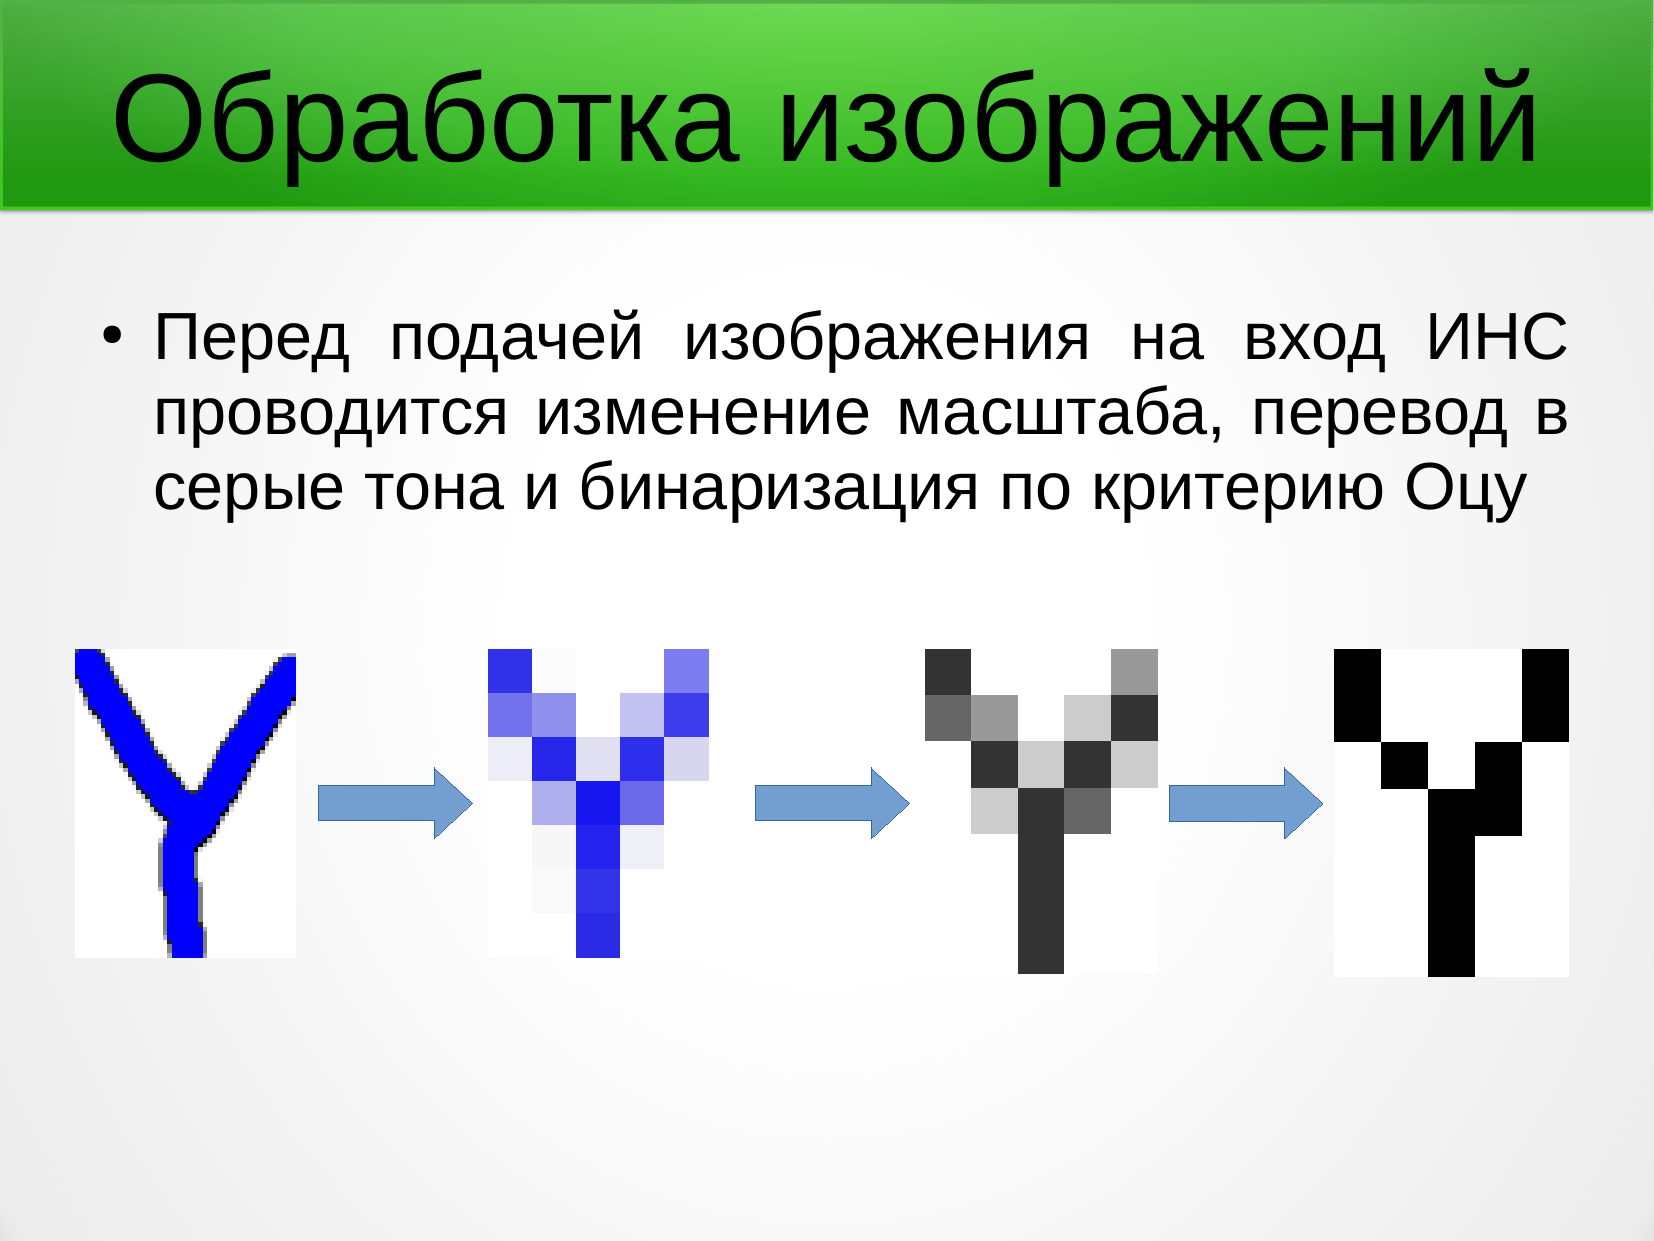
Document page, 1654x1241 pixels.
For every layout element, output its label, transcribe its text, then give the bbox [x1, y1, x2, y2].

picture [75, 649, 296, 958]
text_box [755, 767, 910, 839]
picture [1334, 649, 1569, 977]
picture [488, 649, 709, 958]
title Обработка изображений [82, 47, 1571, 189]
text_box [1169, 767, 1323, 839]
picture [925, 649, 1158, 974]
list Перед подачей изображения на вход ИНС проводится изменение масштаба, перевод в серые тона и бинаризация по критерию Оцу [82, 299, 1571, 1019]
text_box [318, 767, 473, 839]
